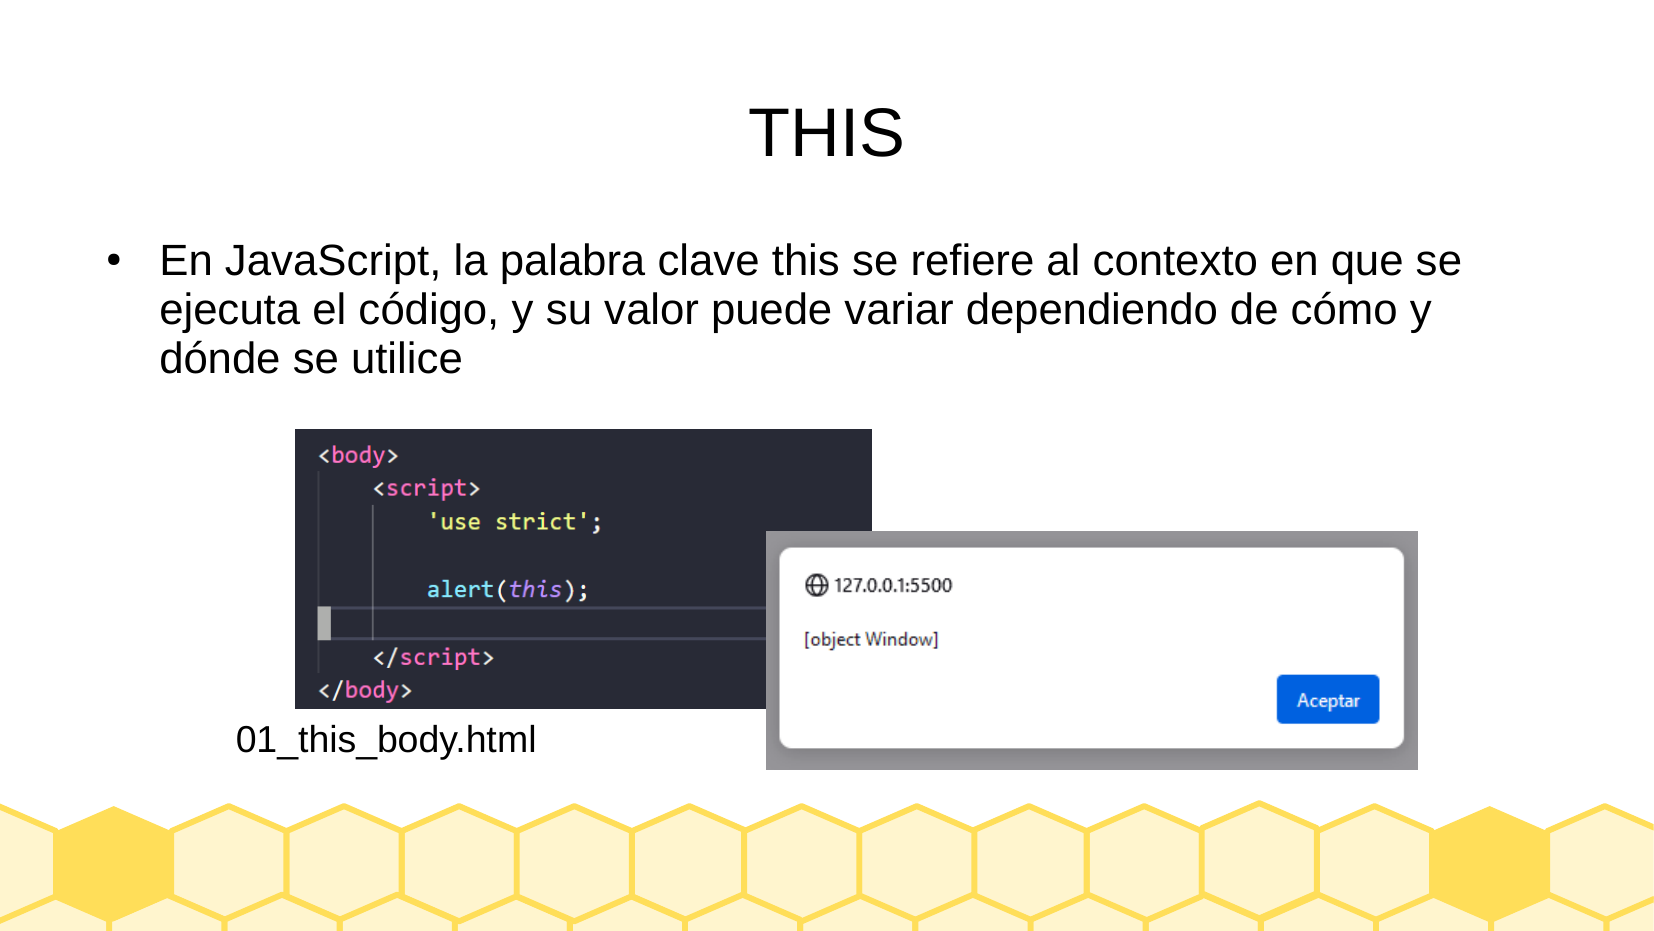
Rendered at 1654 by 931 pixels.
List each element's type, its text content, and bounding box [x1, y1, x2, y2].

title THIS [88, 59, 1565, 207]
picture [295, 429, 1418, 770]
text_box 01_this_body.html [220, 710, 553, 768]
list En JavaScript, la palabra clave this se refiere al contexto en que se ejecuta el código, y su valor puede variar dependiendo de cómo y dónde se utilice [88, 236, 1565, 502]
